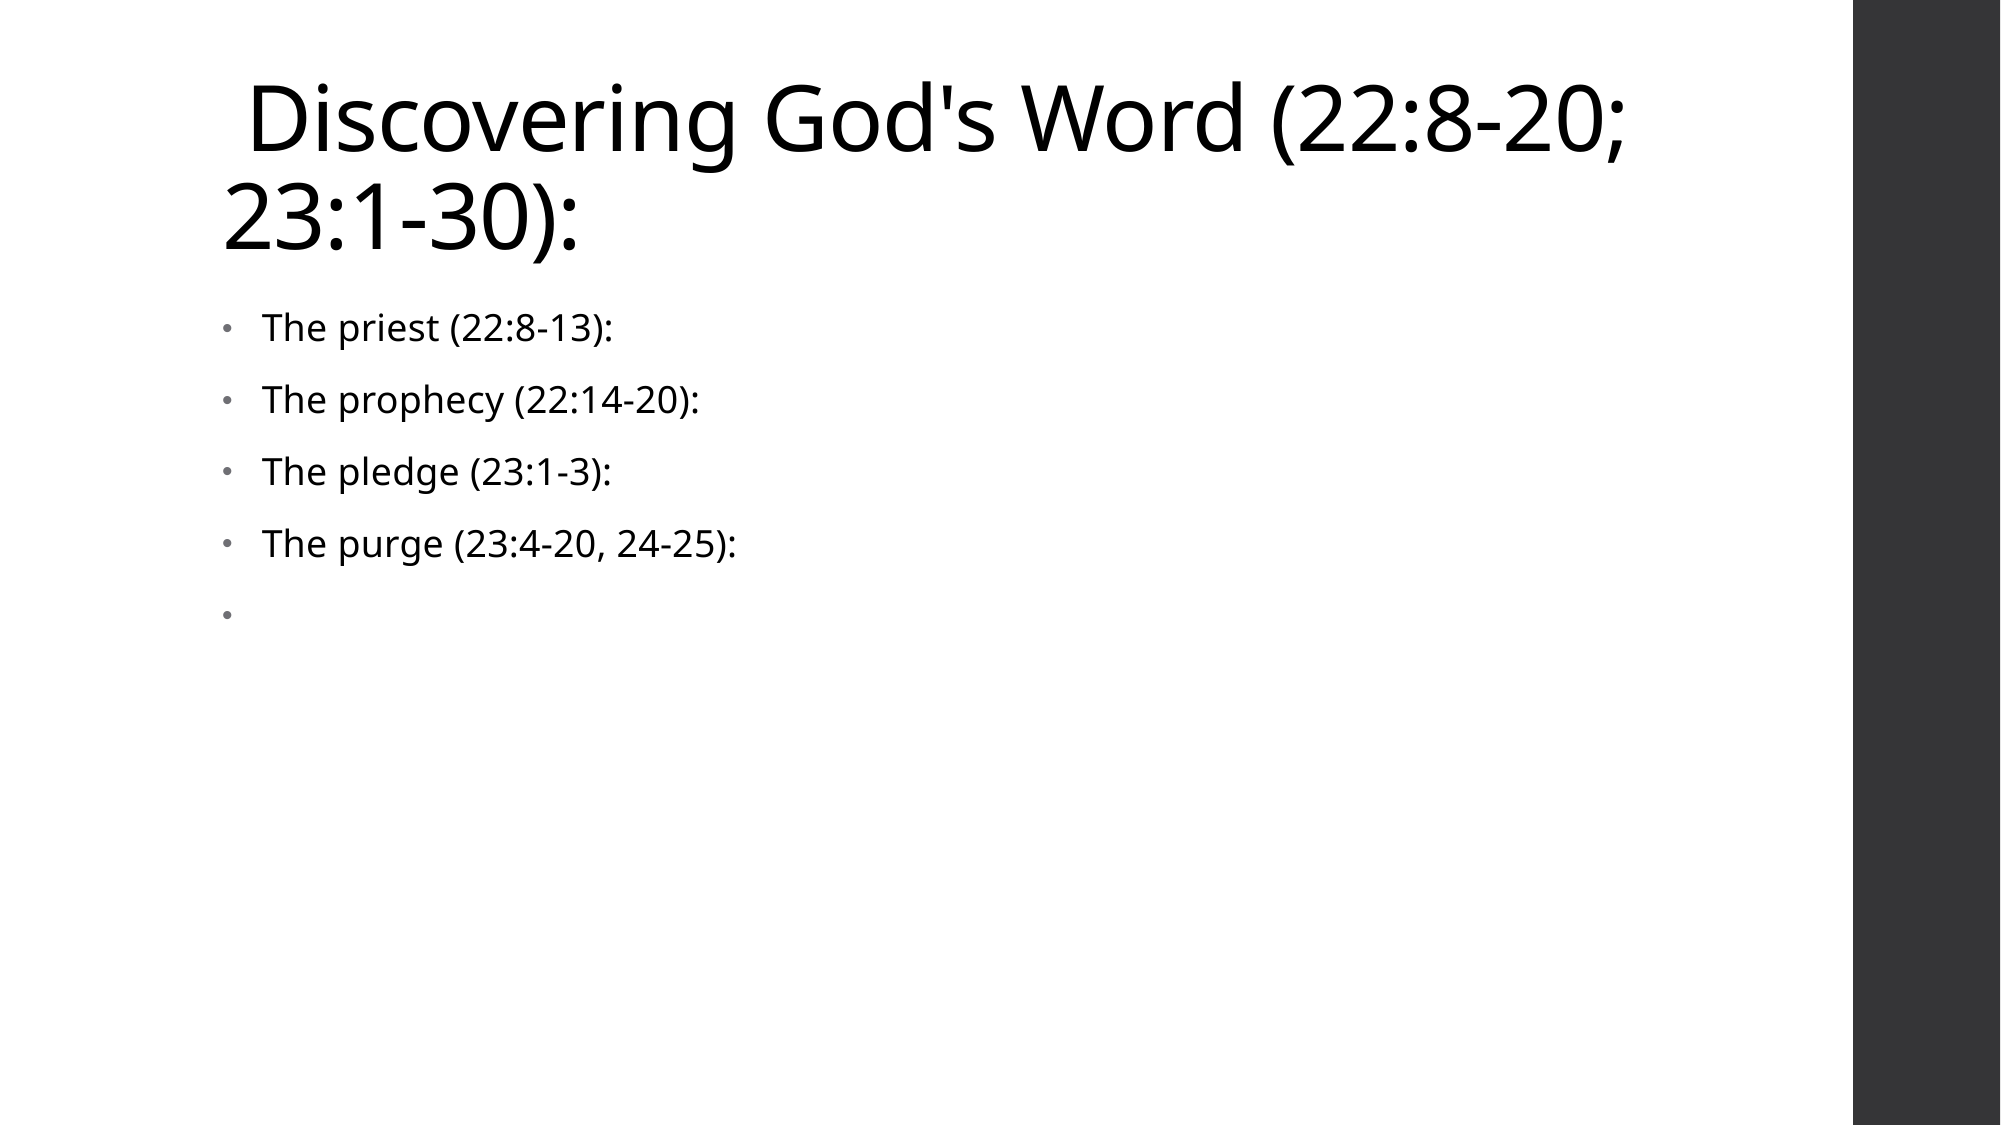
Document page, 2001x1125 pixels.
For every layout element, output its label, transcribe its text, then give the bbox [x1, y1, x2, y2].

list The priest (22:8-13): The prophecy (22:14-20): The pledge (23:1-3): The purge (23:4-20, 24-25): [206, 299, 1617, 1014]
title Discovering God's Word (22:8-20; 23:1-30): [206, 60, 1797, 278]
